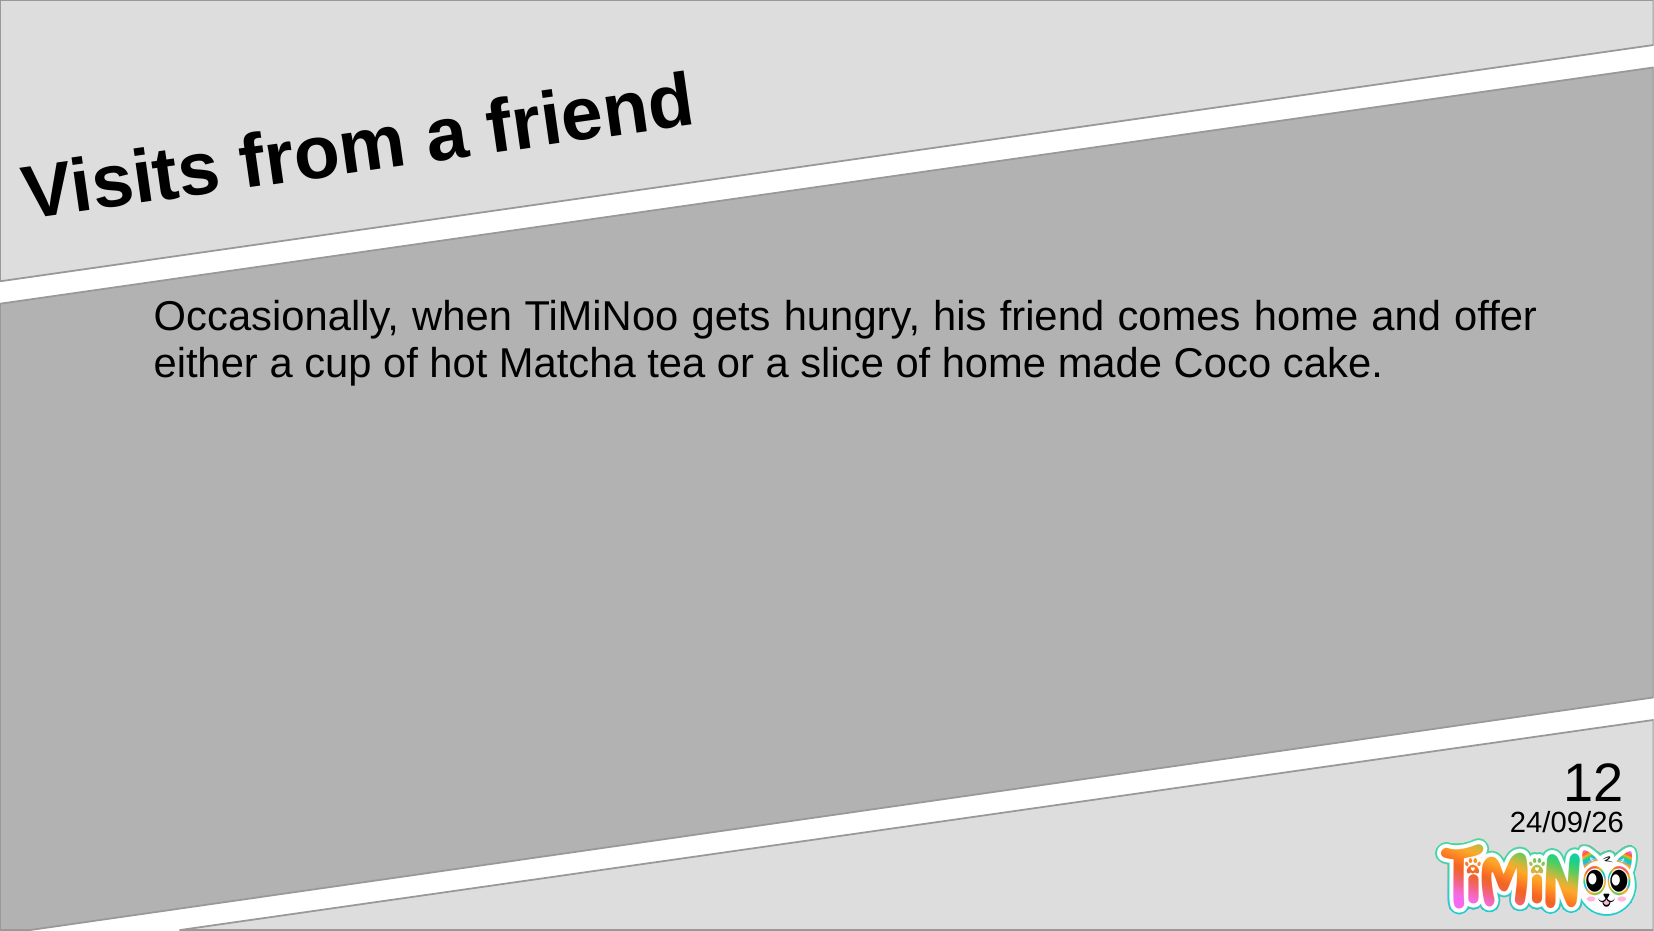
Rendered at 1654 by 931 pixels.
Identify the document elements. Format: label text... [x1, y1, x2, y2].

list Occasionally, when TiMiNoo gets hungry, his friend comes home and offer either a cup of hot Matcha tea or a slice of home made Coco cake. [82, 292, 1538, 833]
title Visits from a friend [11, 0, 1496, 272]
picture [1435, 838, 1638, 916]
